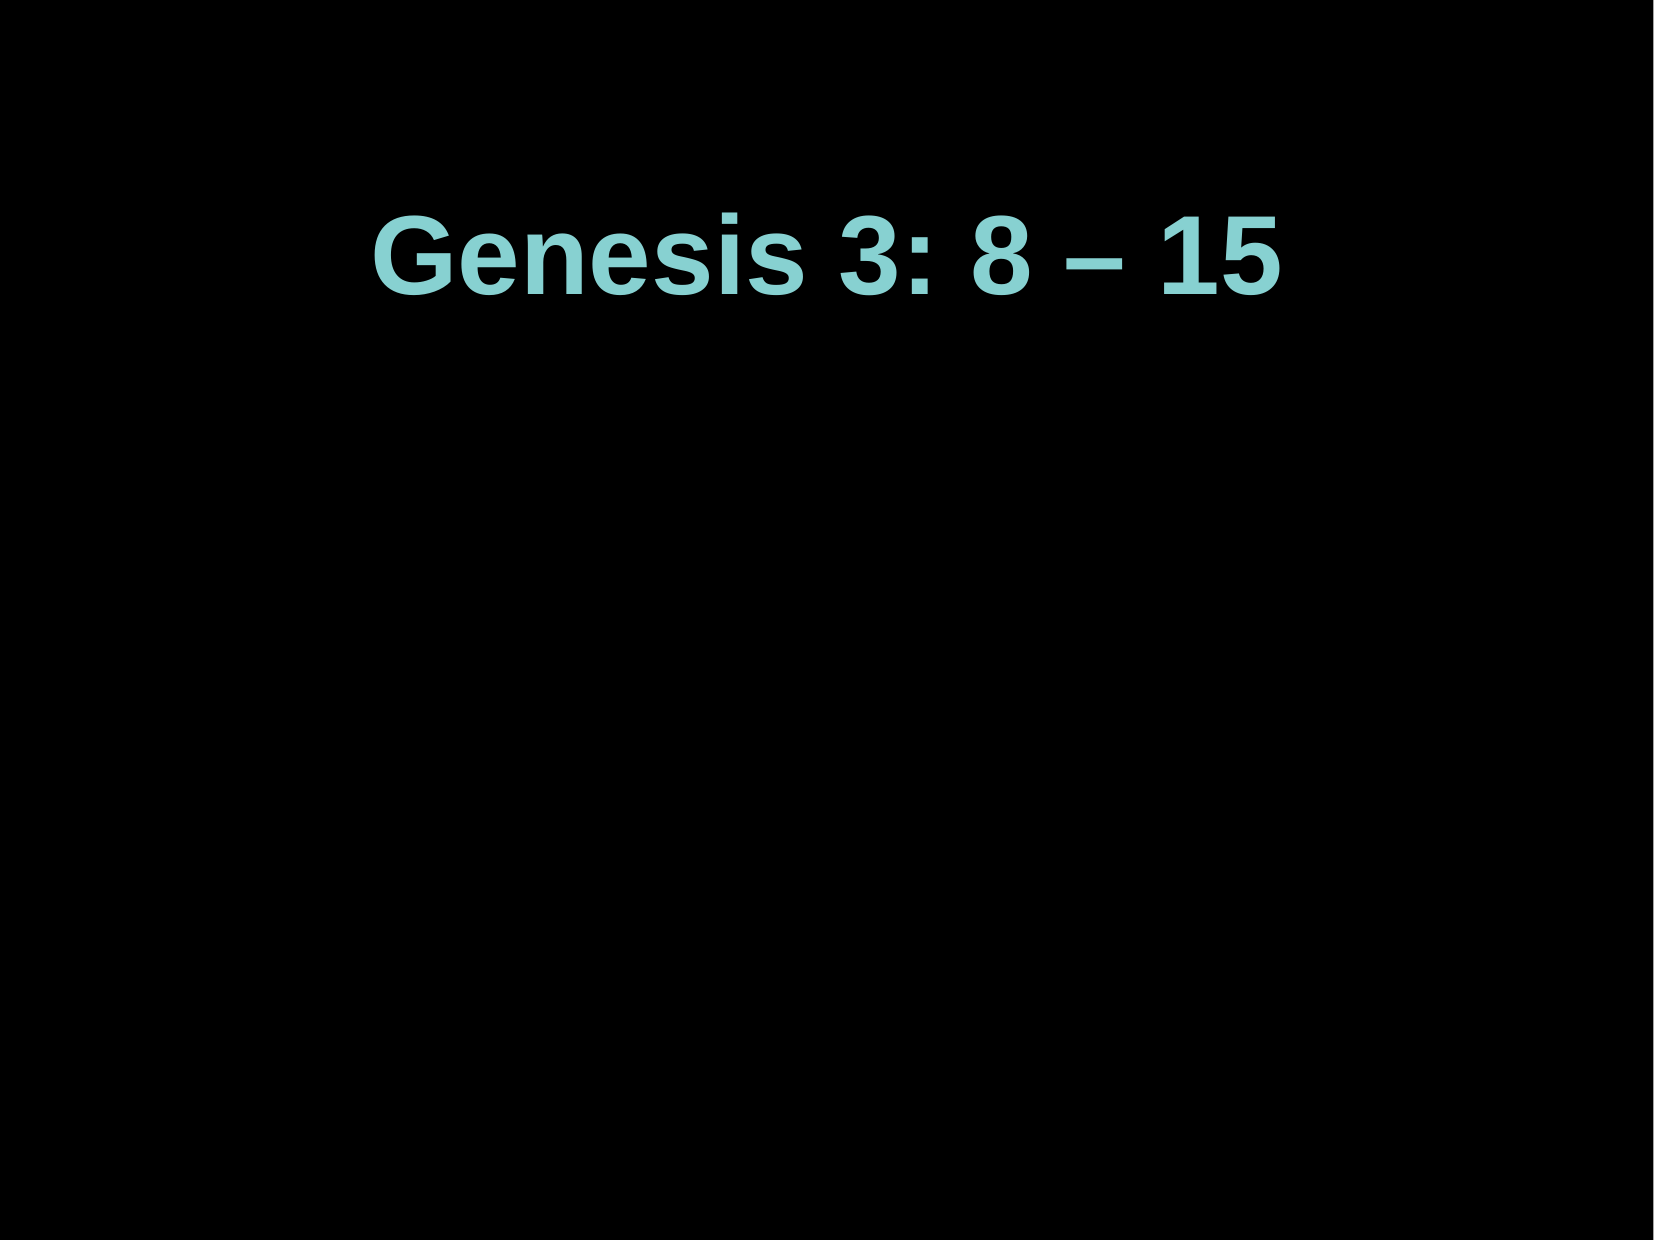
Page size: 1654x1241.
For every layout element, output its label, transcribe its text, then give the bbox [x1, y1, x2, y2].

text_box Genesis 3: 8 – 15 [55, 59, 1599, 1179]
